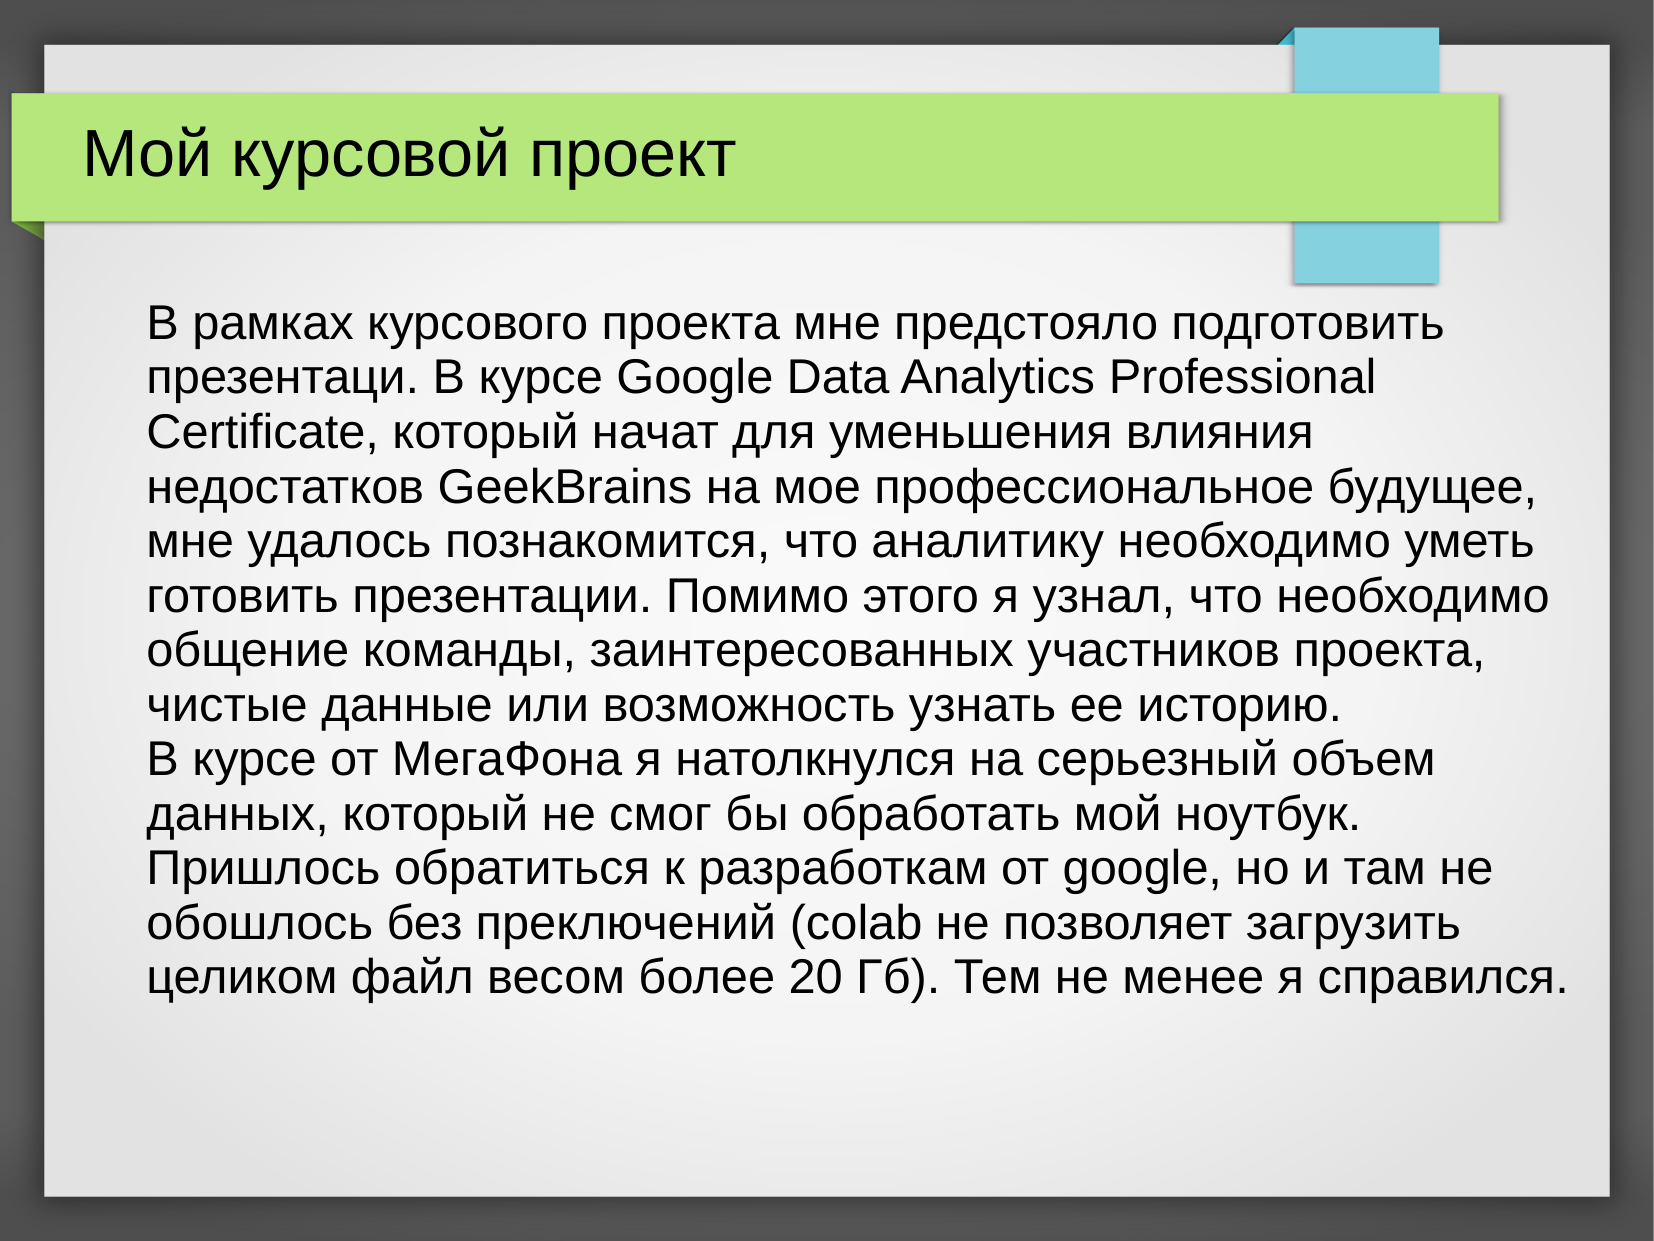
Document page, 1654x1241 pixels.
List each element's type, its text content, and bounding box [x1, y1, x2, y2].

picture [0, 0, 1654, 1241]
title Мой курсовой проект [82, 94, 1264, 213]
list В рамках курсового проекта мне предстояло подготовить презентаци. В курсе Google Data Analytics Professional Certificate, который начат для уменьшения влияния недостатков GeekBrains на мое профессиональное будущее, мне удалось познакомится, что аналитику необходимо уметь готовить презентации. Помимо этого я узнал, что необходимо общение команды, заинтересованных участников проекта, чистые данные или возможность узнать ее историю. В курсе от МегаФона я натолкнулся на серьезный объем данных, который не смог бы обработать мой ноутбук. Пришлось обратиться к разработкам от google, но и там не обошлось без преключений (colab не позволяет загрузить целиком файл весом более 20 Гб). Тем не менее я справился. [82, 295, 1571, 1015]
